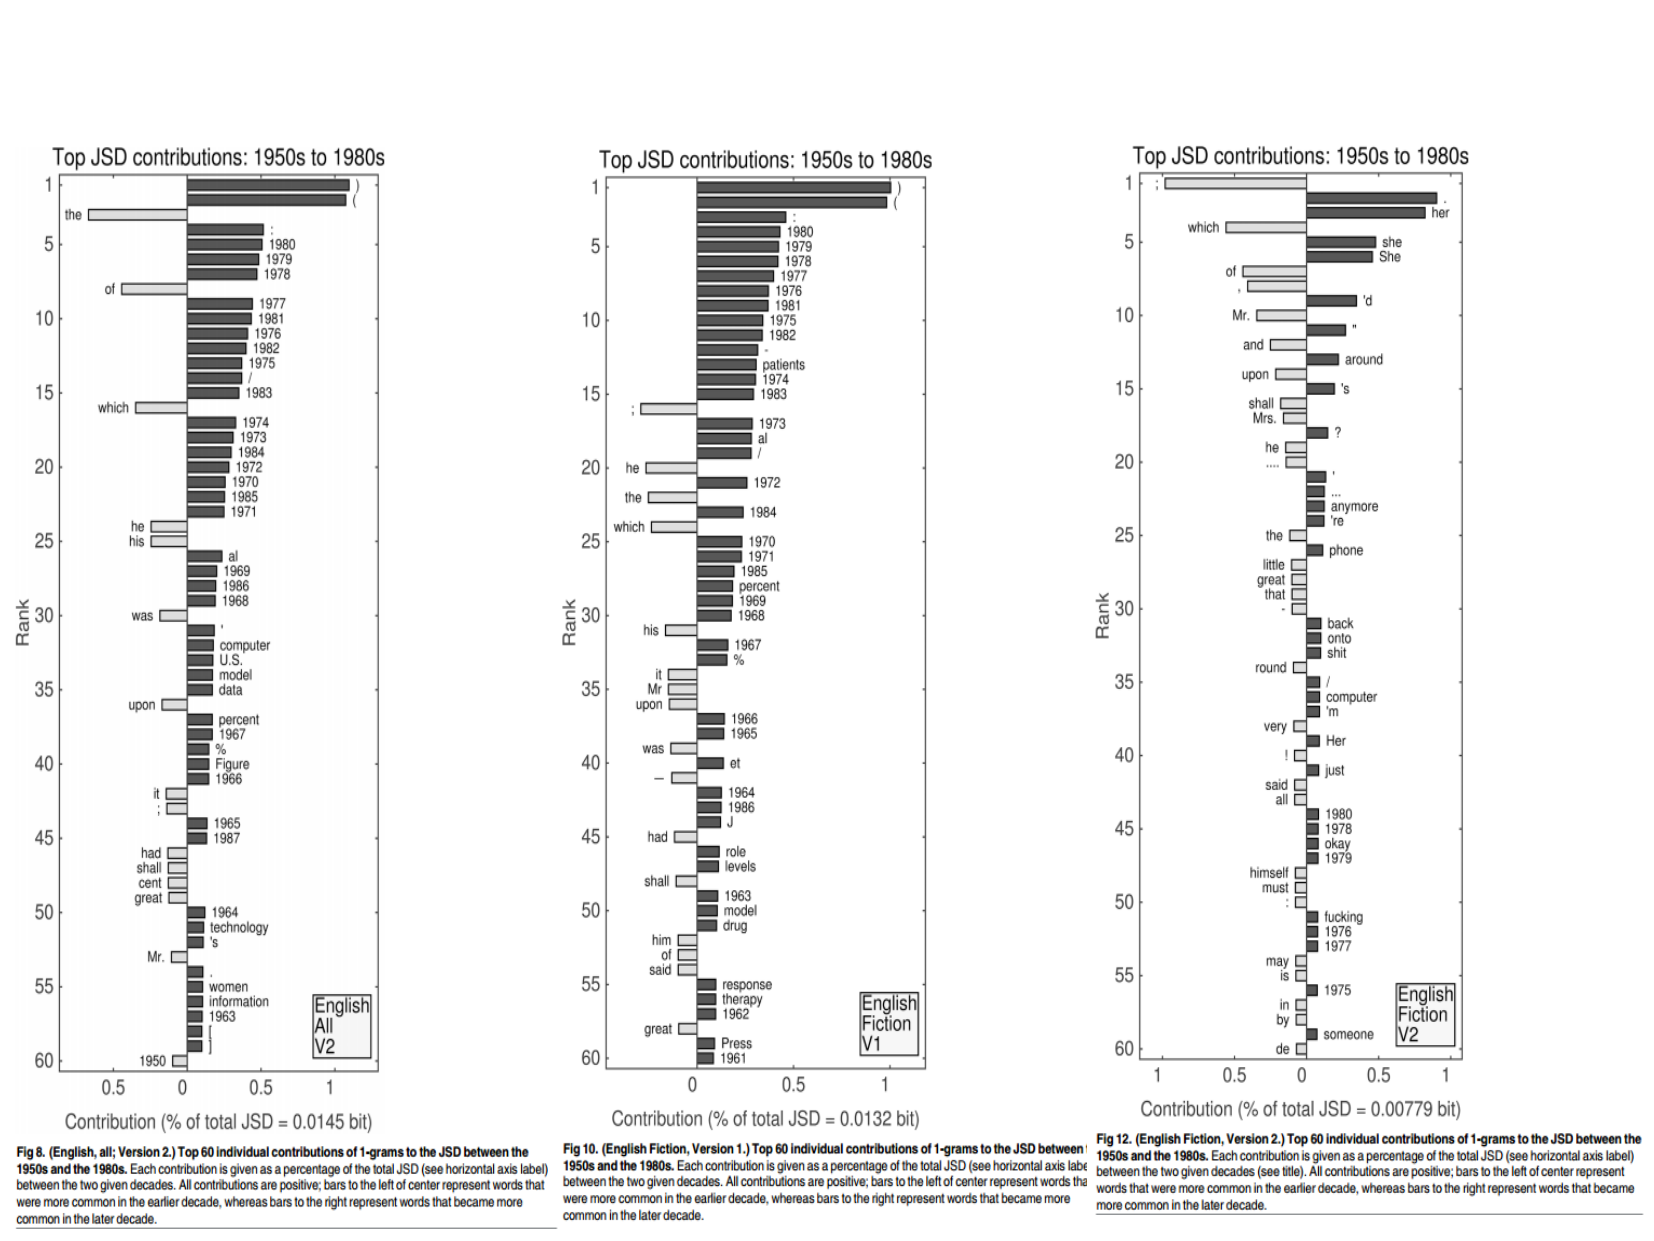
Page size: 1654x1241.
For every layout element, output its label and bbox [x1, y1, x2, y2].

picture [0, 133, 1647, 1230]
